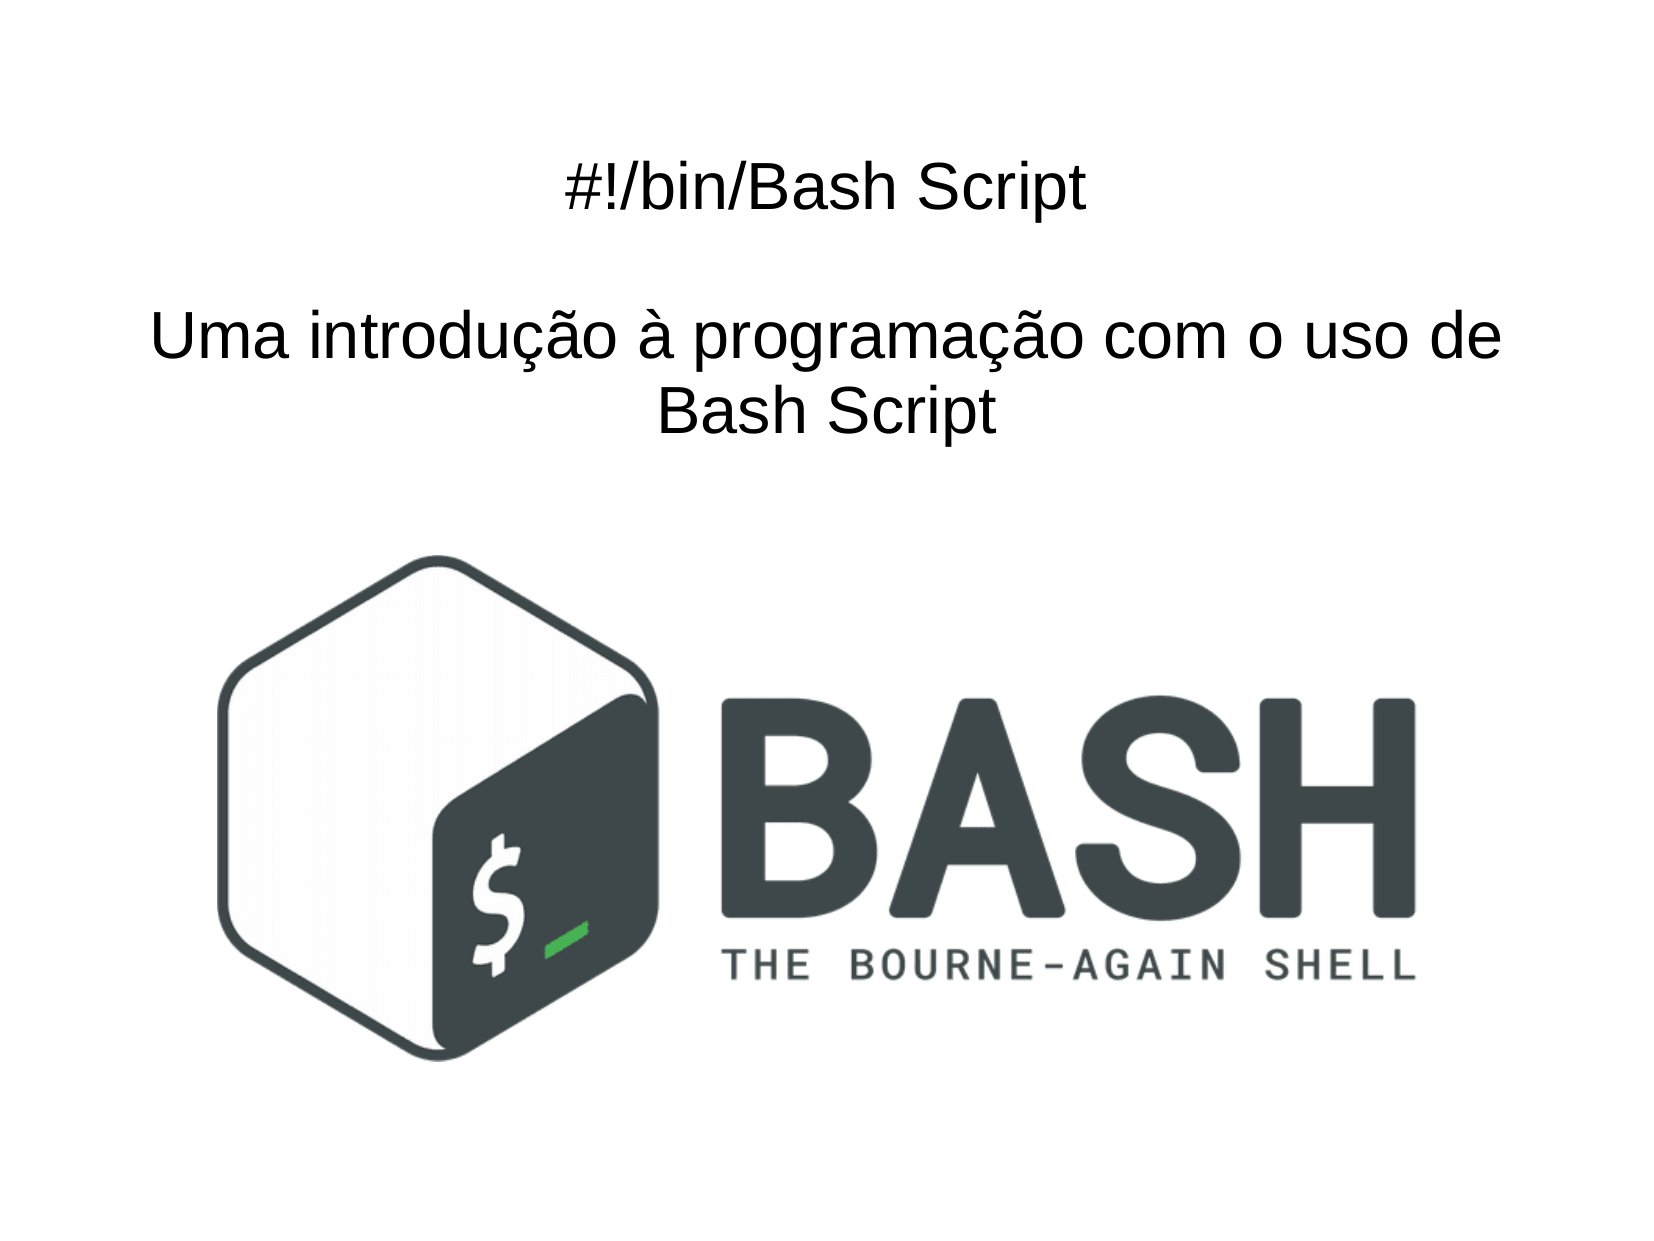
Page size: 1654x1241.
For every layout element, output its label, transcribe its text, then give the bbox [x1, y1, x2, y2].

picture [217, 555, 1418, 1062]
title #!/bin/Bash Script Uma introdução à programação com o uso de Bash Script [82, 132, 1571, 465]
